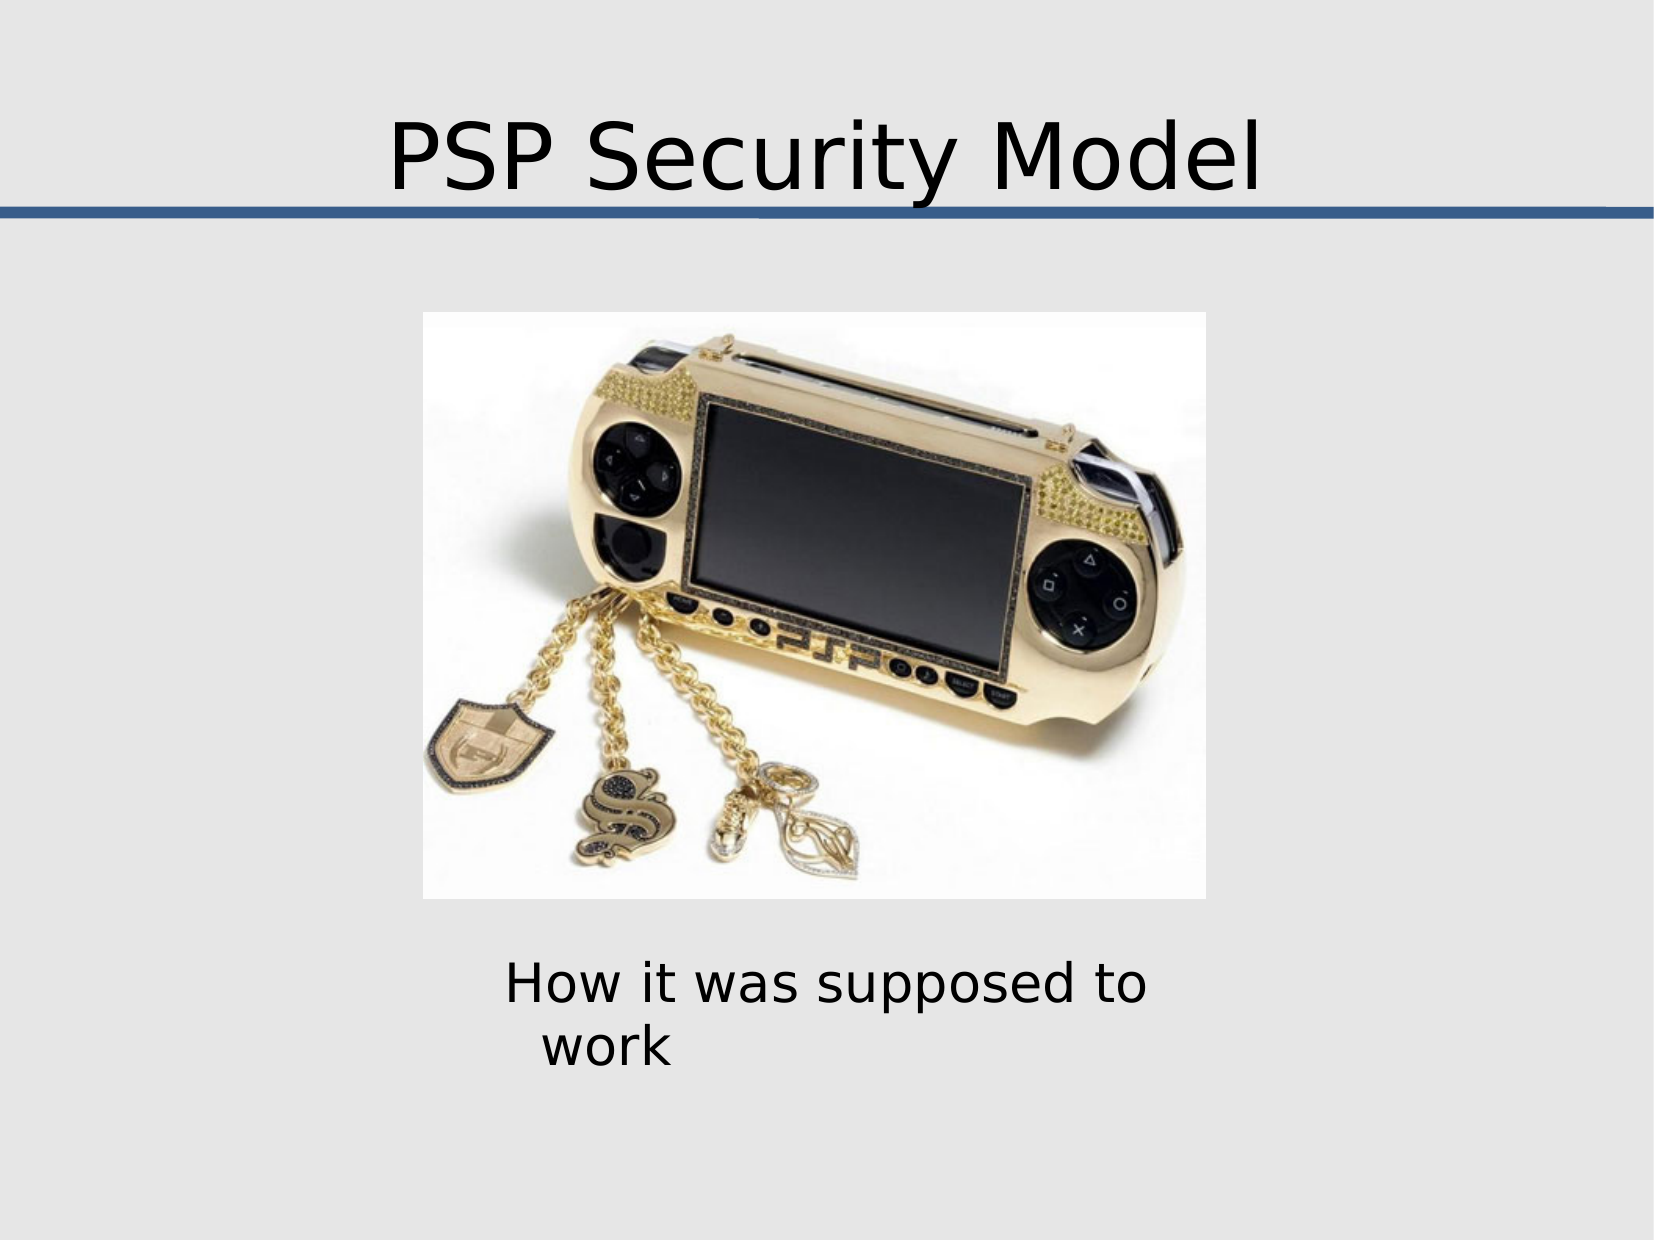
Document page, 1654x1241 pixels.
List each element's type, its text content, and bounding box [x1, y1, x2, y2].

title PSP Security Model [82, 49, 1571, 257]
text_box How it was supposed to work [383, 944, 1243, 1023]
picture [423, 312, 1206, 899]
